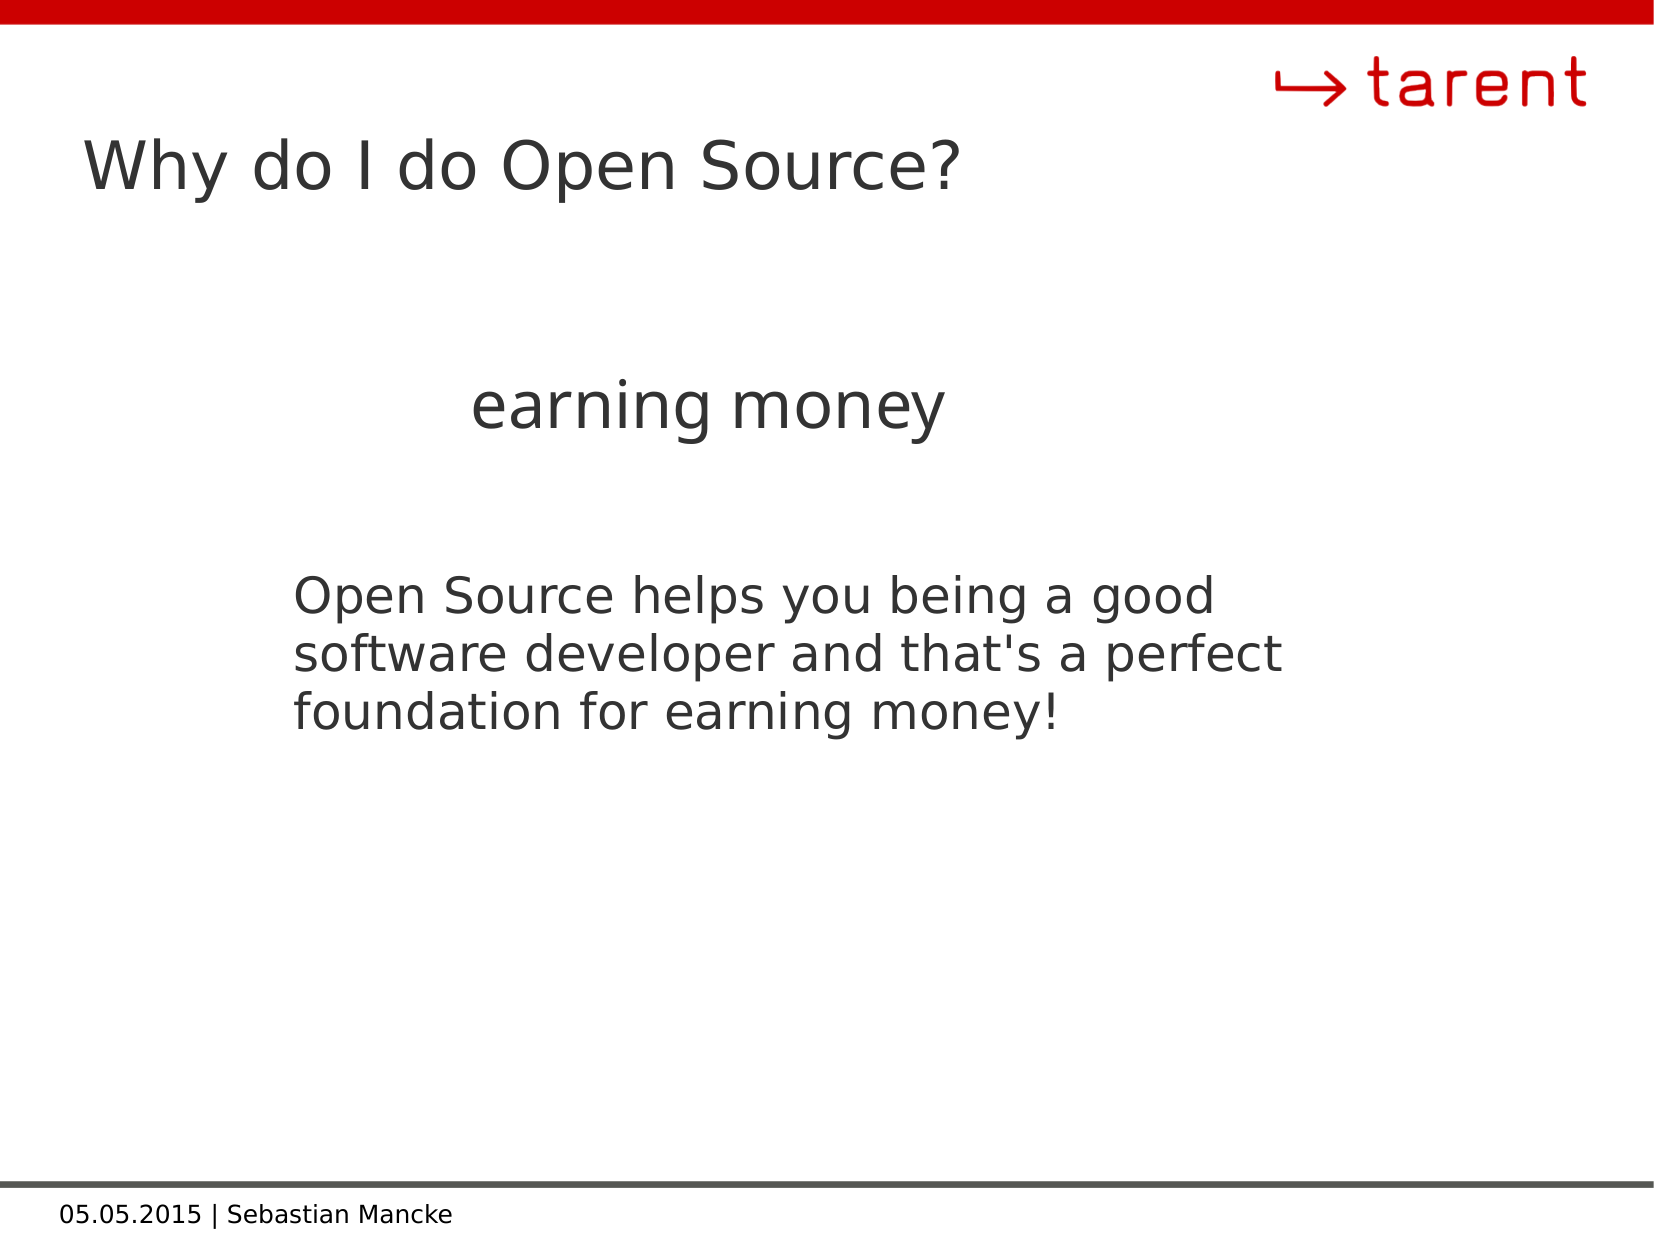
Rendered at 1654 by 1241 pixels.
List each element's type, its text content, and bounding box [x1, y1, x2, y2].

text_box Open Source helps you being a good software developer and that's a perfect foundation for earning money! [222, 566, 1323, 830]
text_box earning money [470, 308, 1034, 498]
picture [0, 1181, 1654, 1188]
picture [0, 0, 1654, 26]
picture [1253, 51, 1612, 120]
title Why do I do Open Source? [82, 117, 1571, 216]
